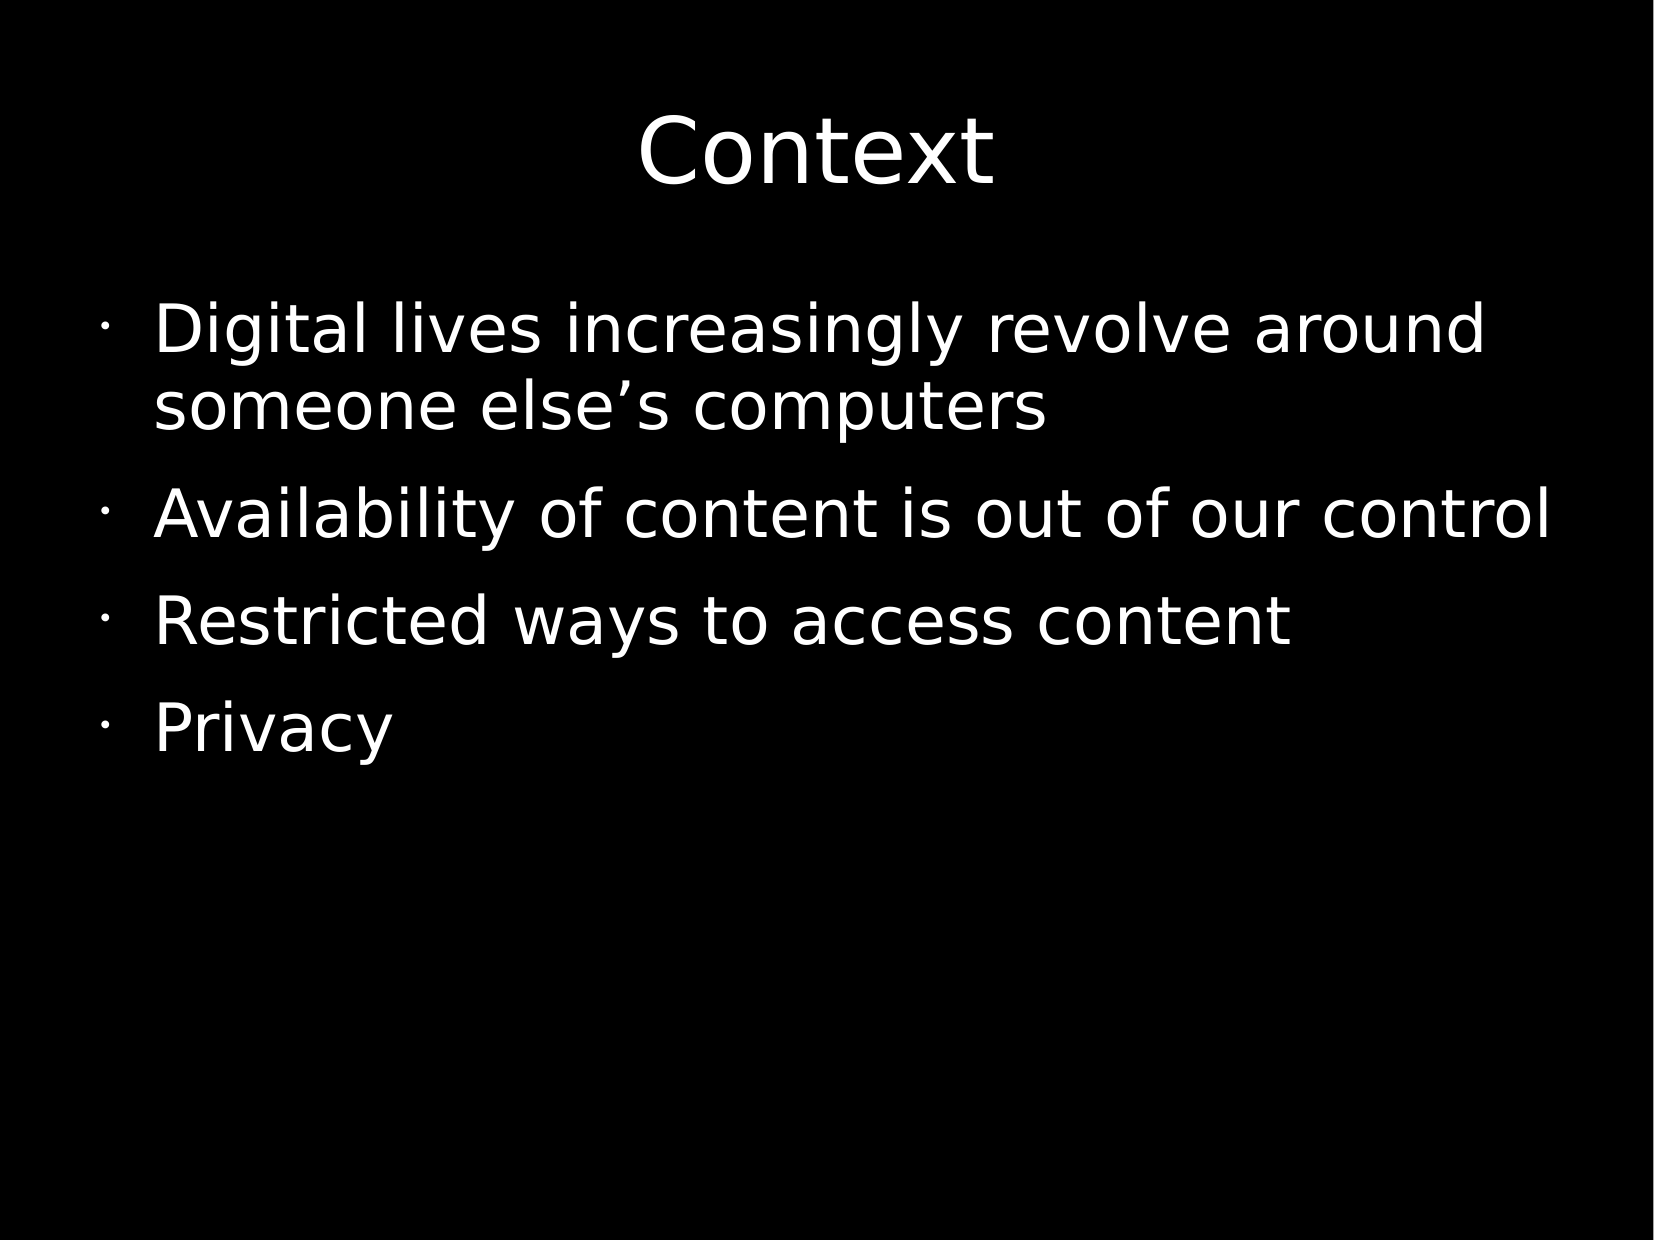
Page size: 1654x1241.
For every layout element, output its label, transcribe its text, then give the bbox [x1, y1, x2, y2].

list Digital lives increasingly revolve around someone else’s computers Availability of content is out of our control Restricted ways to access content Privacy [82, 290, 1571, 1010]
title Context [71, 47, 1561, 256]
